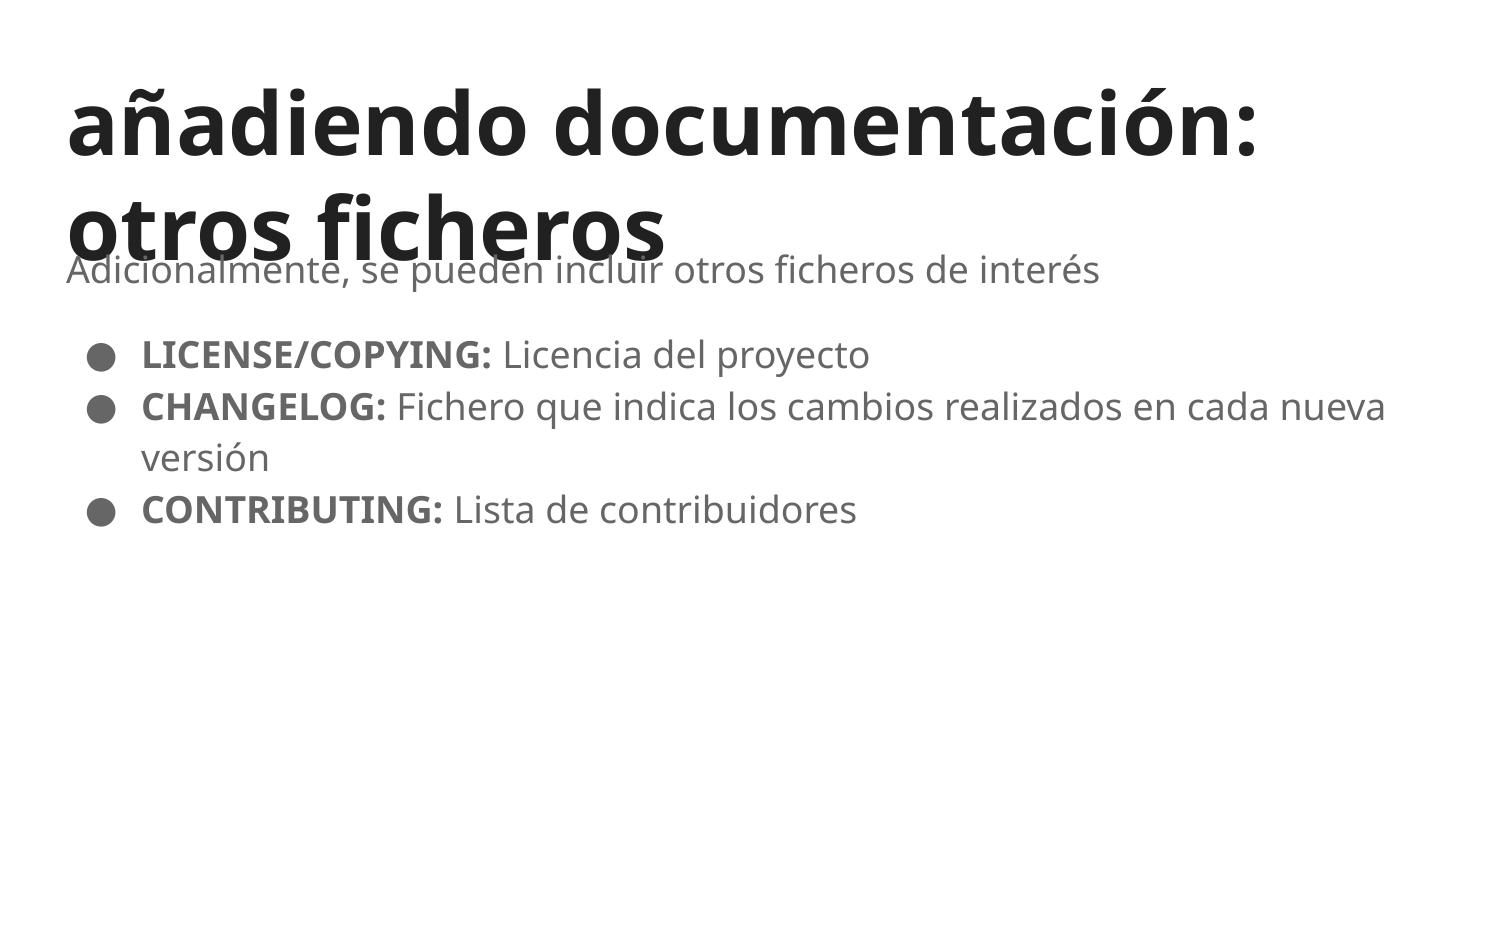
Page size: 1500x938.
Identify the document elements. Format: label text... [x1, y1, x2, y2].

title añadiendo documentación: otros ficheros [51, 53, 1449, 200]
list Adicionalmente, se pueden incluir otros ficheros de interés LICENSE/COPYING: Licencia del proyecto CHANGELOG: Fichero que indica los cambios realizados en cada nueva versión CONTRIBUTING: Lista de contribuidores [51, 223, 1449, 833]
